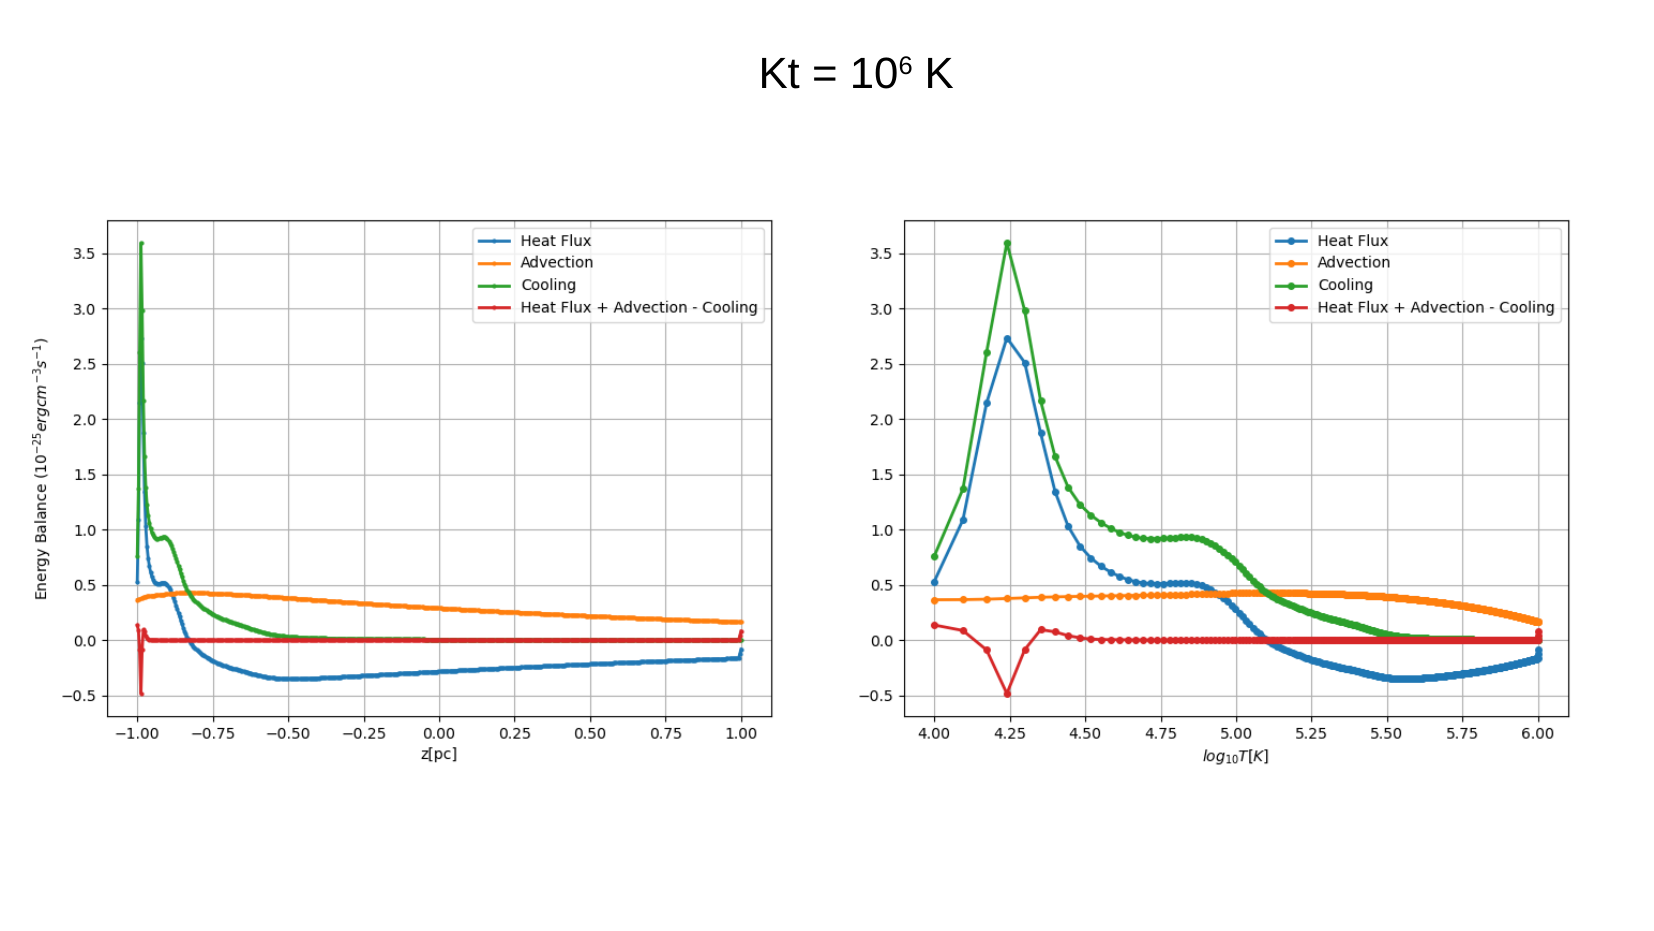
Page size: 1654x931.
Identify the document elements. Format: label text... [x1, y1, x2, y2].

picture [0, 143, 1654, 787]
text_box Kt = 106 K [590, 29, 1123, 119]
